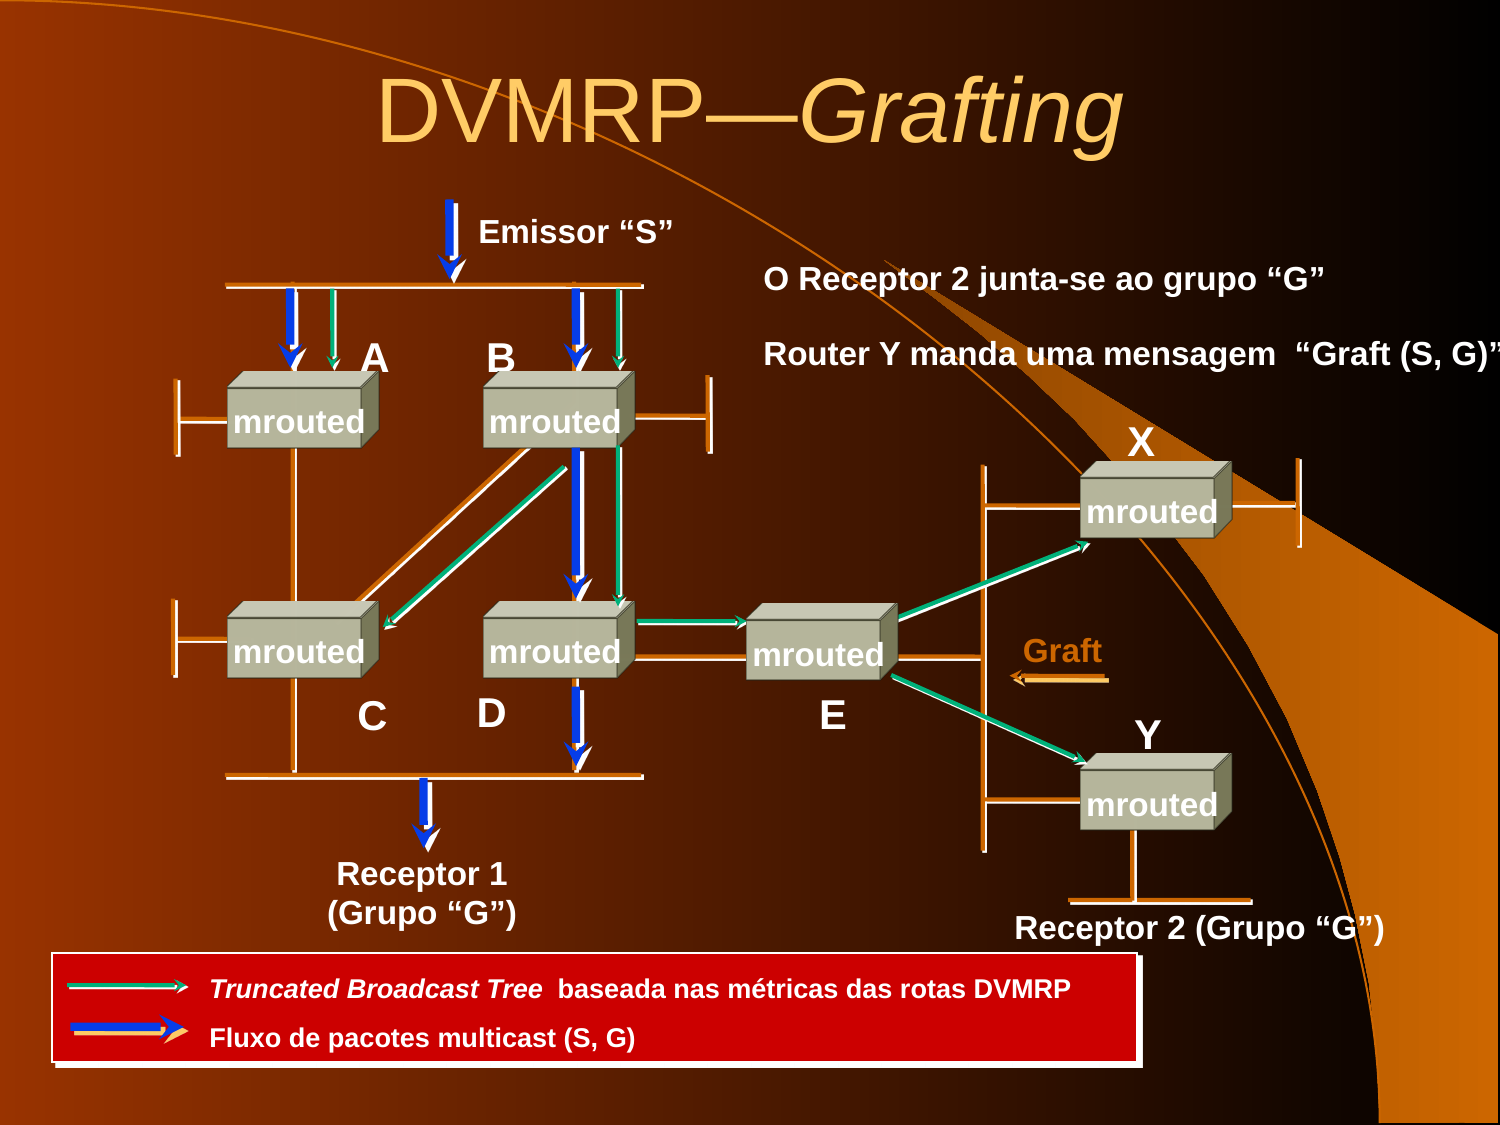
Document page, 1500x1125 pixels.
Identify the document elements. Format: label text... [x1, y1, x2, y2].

text_box B [495, 359, 508, 368]
text_box C [340, 680, 399, 747]
text_box A [343, 322, 402, 389]
picture [483, 601, 636, 622]
text_box mrouted [473, 622, 637, 679]
text_box mrouted [473, 393, 637, 449]
text_box Y [1117, 699, 1179, 753]
picture [483, 371, 636, 393]
picture [746, 603, 899, 625]
text_box Graft [1007, 621, 1118, 677]
text_box mrouted [217, 622, 381, 679]
text_box [52, 952, 1138, 1063]
text_box Router Y manda uma mensagem “Graft (S, G)” [749, 324, 1500, 379]
text_box B [469, 322, 533, 389]
text_box mrouted [217, 393, 381, 449]
text_box mrouted [737, 625, 901, 681]
text_box D [454, 678, 529, 745]
title DVMRP—Grafting [24, 24, 1475, 188]
text_box mrouted [1071, 775, 1234, 831]
picture [1080, 753, 1233, 775]
text_box Receptor 2 (Grupo “G”) [999, 899, 1400, 954]
text_box mrouted [1071, 483, 1234, 539]
text_box X [1110, 406, 1172, 461]
text_box B [495, 348, 506, 355]
text_box O Receptor 2 junta-se ao grupo “G” [749, 249, 1396, 304]
text_box A [370, 349, 378, 360]
text_box Truncated Broadcast Tree baseada nas métricas das rotas DVMRP [194, 963, 1092, 1011]
picture [1080, 461, 1233, 483]
text_box Receptor 1 (Grupo “G”) [319, 848, 525, 936]
text_box Fluxo de pacotes multicast (S, G) [194, 1012, 654, 1061]
picture [227, 371, 380, 393]
picture [227, 601, 380, 622]
text_box Emissor “S” [471, 206, 682, 254]
text_box E [802, 681, 864, 746]
